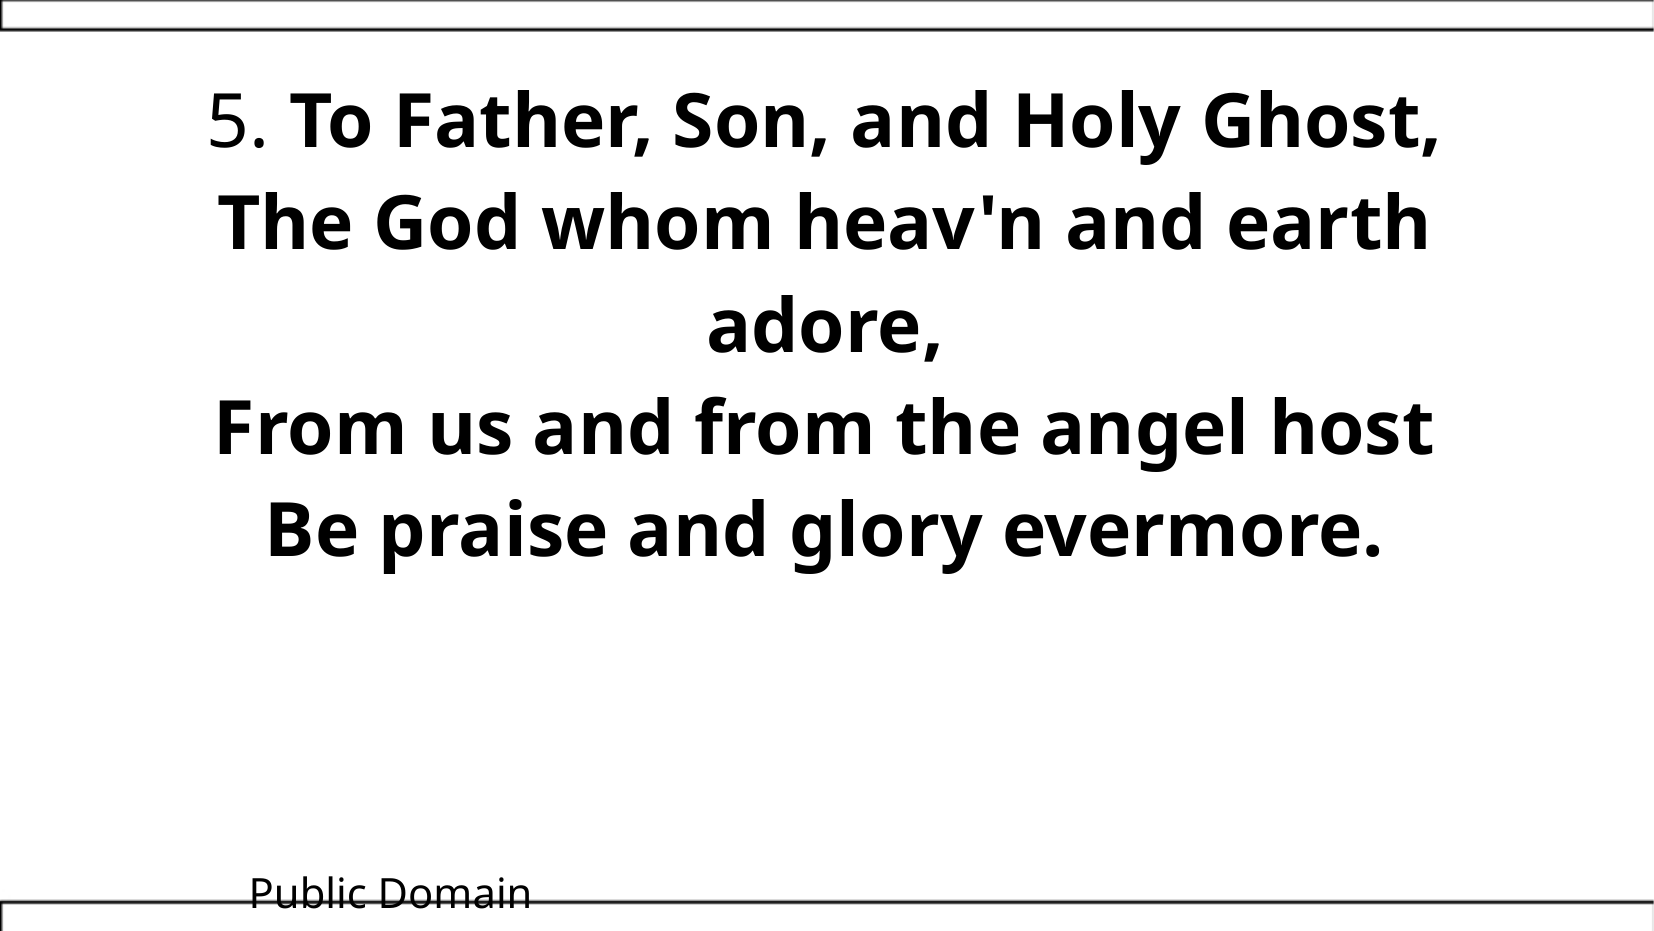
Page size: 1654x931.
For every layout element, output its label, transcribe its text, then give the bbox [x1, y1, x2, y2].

text_box 5. To Father, Son, and Holy Ghost, The God whom heav'n and earth adore, From us and from the angel host Be praise and glory evermore. Public Domain [105, 60, 1546, 808]
picture [0, 0, 1654, 931]
